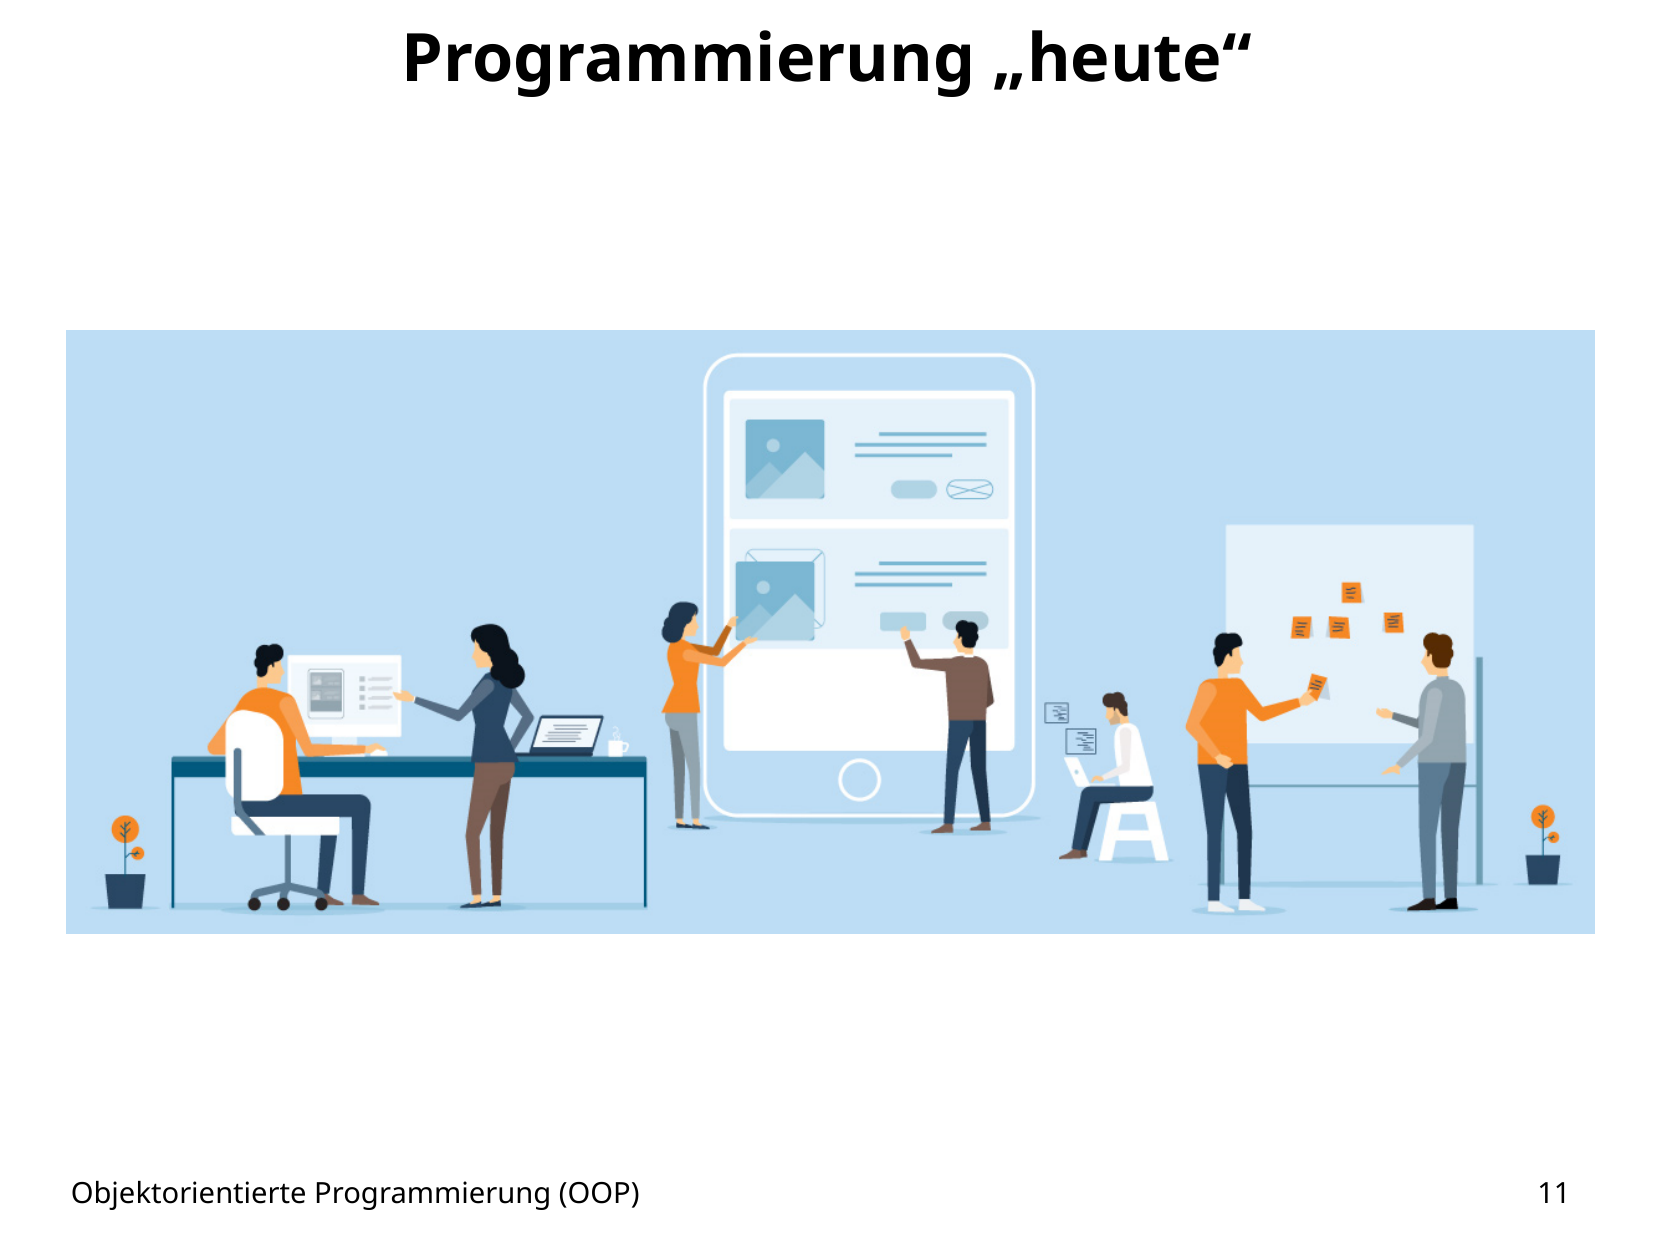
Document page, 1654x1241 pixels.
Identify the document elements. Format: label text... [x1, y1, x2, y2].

picture [66, 330, 1595, 934]
title Programmierung „heute“ [0, 5, 1654, 107]
